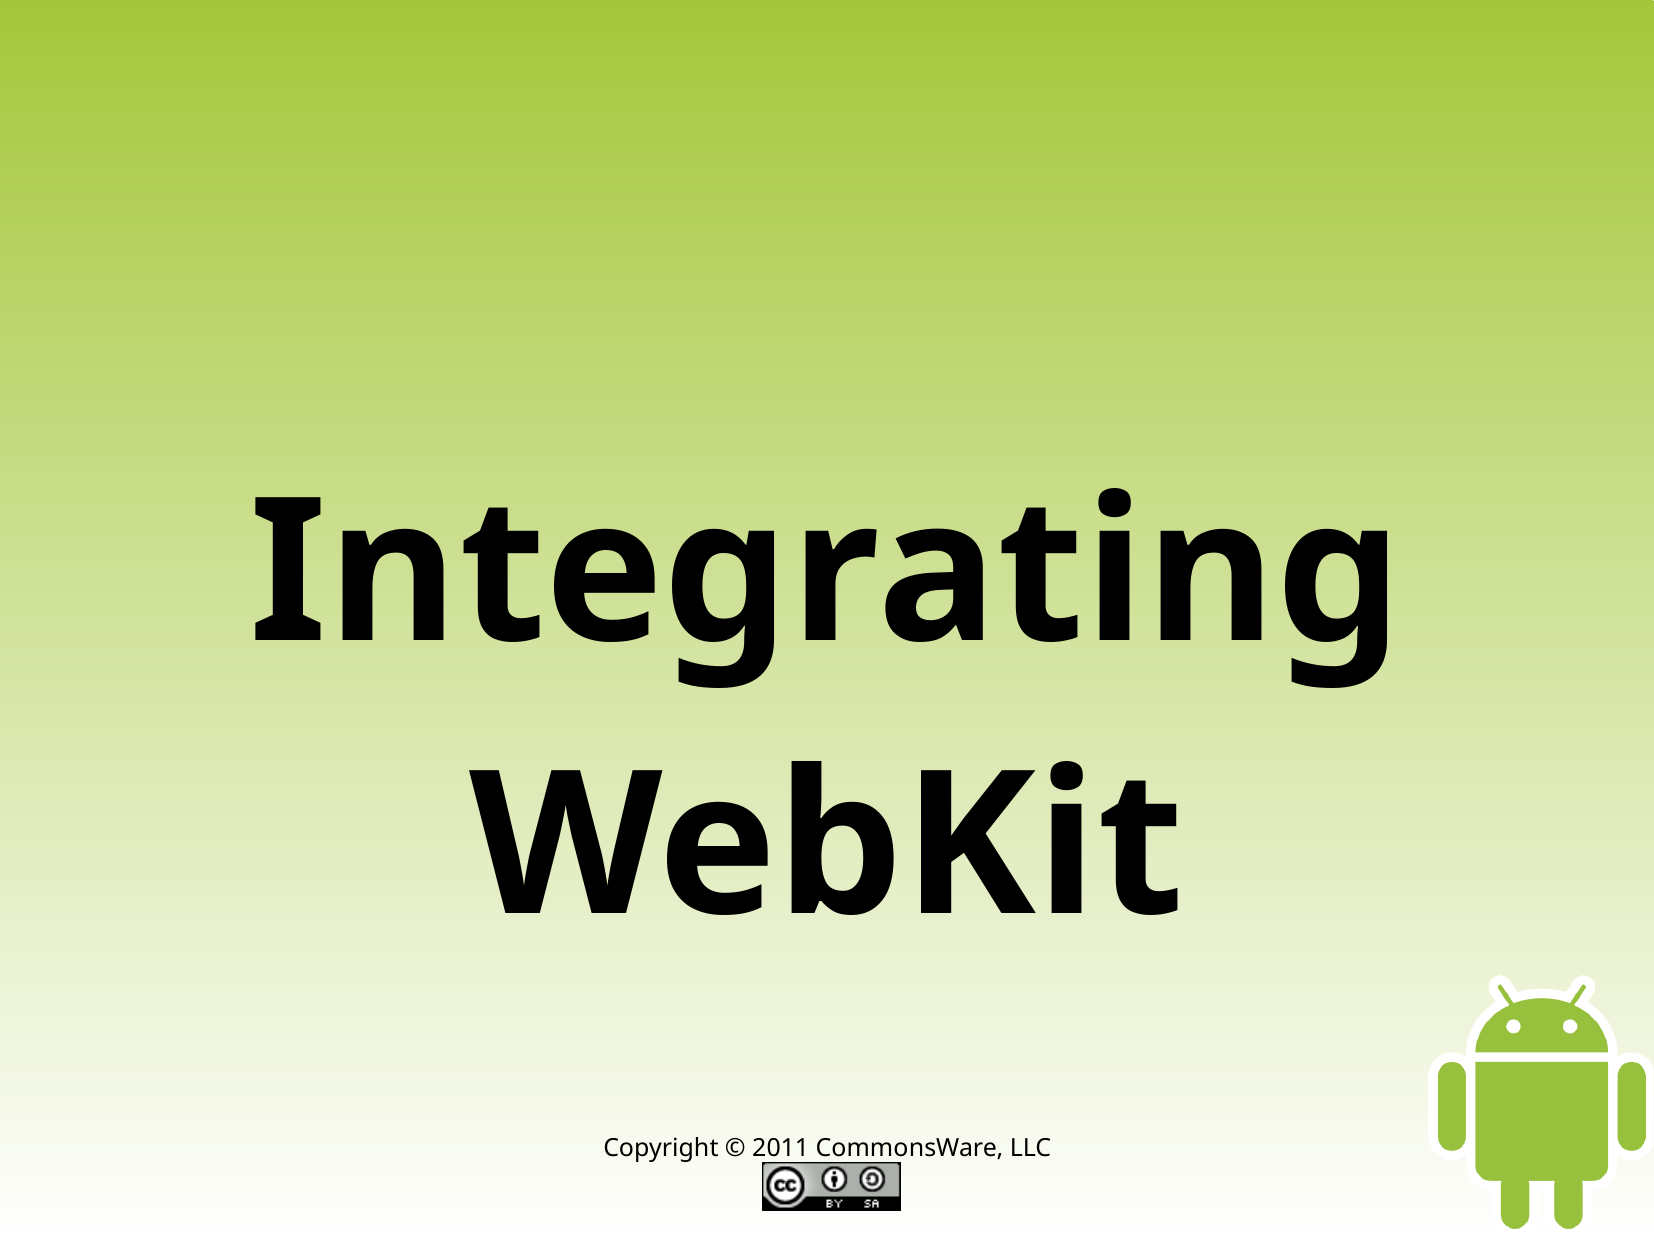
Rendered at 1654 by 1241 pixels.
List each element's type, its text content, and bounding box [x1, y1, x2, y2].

picture [1428, 975, 1654, 1238]
picture [762, 1162, 901, 1211]
subtitle Integrating WebKit [82, 290, 1571, 1109]
